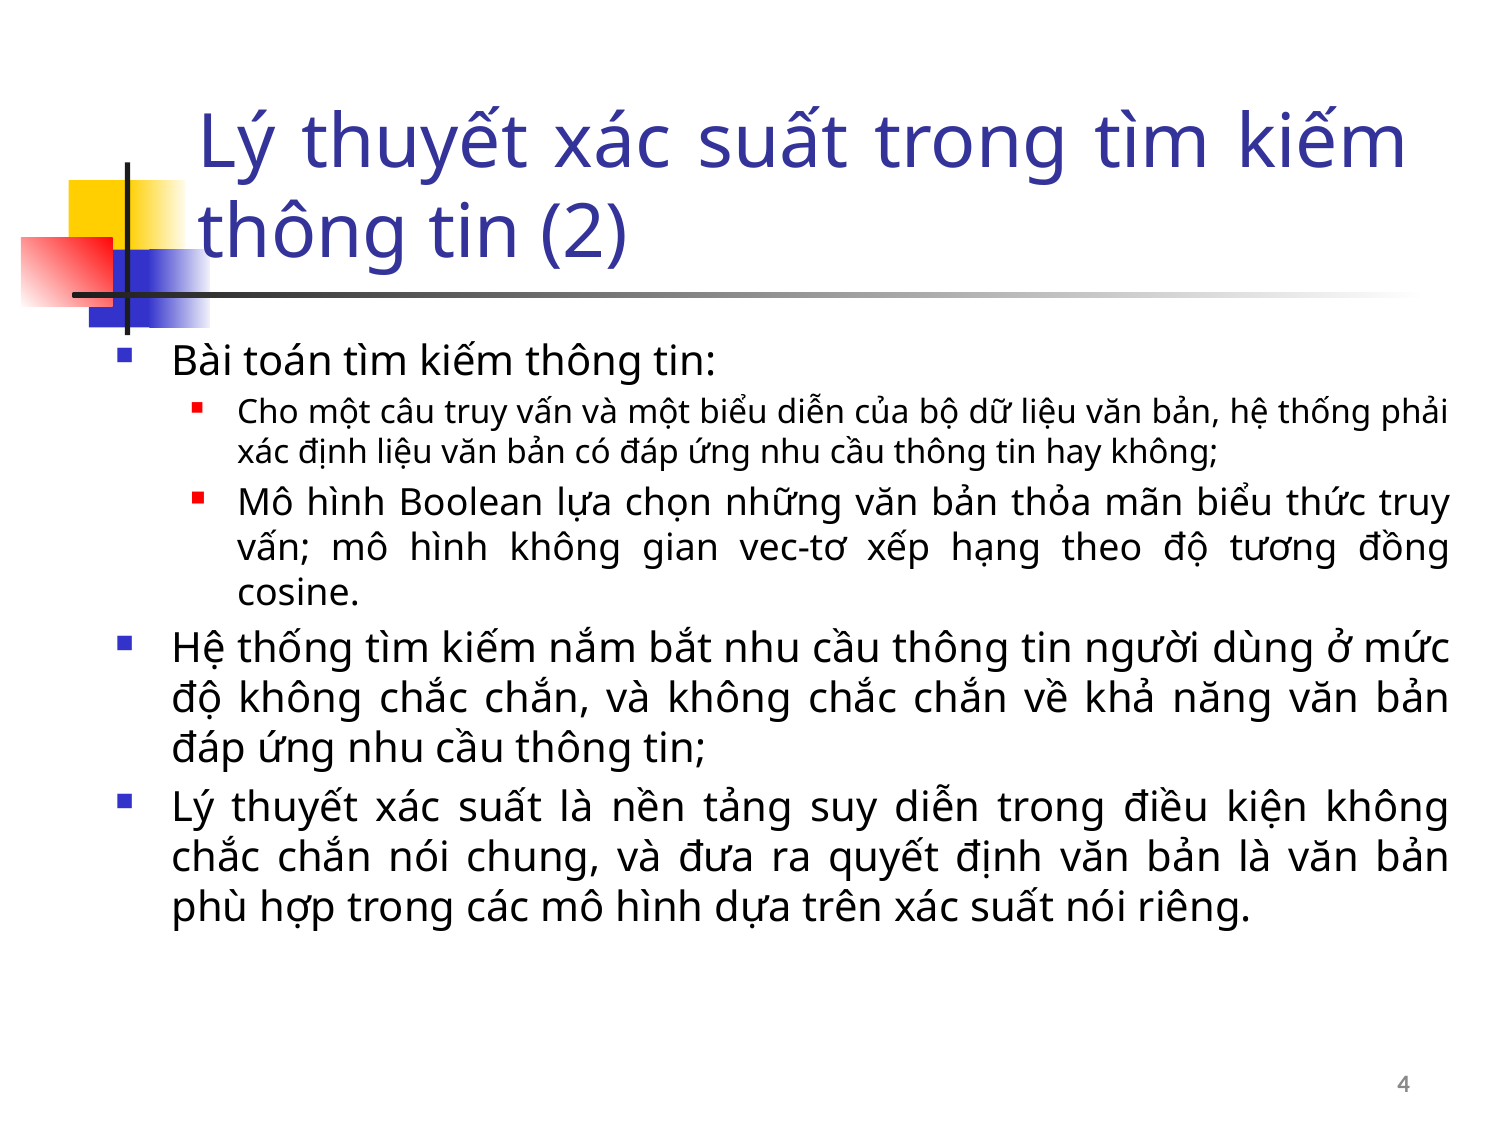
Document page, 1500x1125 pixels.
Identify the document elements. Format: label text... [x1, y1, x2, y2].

text_box <number> [1074, 1063, 1425, 1103]
text_box Lý thuyết xác suất trong tìm kiếm thông tin (2) [183, 49, 1425, 280]
text_box Bài toán tìm kiếm thông tin: Cho một câu truy vấn và một biểu diễn của bộ dữ liệu văn bản, hệ thống phải xác định liệu văn bản có đáp ứng nhu cầu thông tin hay không; Mô hình Boolean lựa chọn những văn bản thỏa mãn biểu thức truy vấn; mô hình không gian vec-tơ xếp hạng theo độ tương đồng cosine. Hệ thống tìm kiếm nắm bắt nhu cầu thông tin người dùng ở mức độ không chắc chắn, và không chắc chắn về khả năng văn bản đáp ứng nhu cầu thông tin; Lý thuyết xác suất là nền tảng suy diễn trong điều kiện không chắc chắn nói chung, và đưa ra quyết định văn bản là văn bản phù hợp trong các mô hình dựa trên xác suất nói riêng. [100, 326, 1467, 1063]
